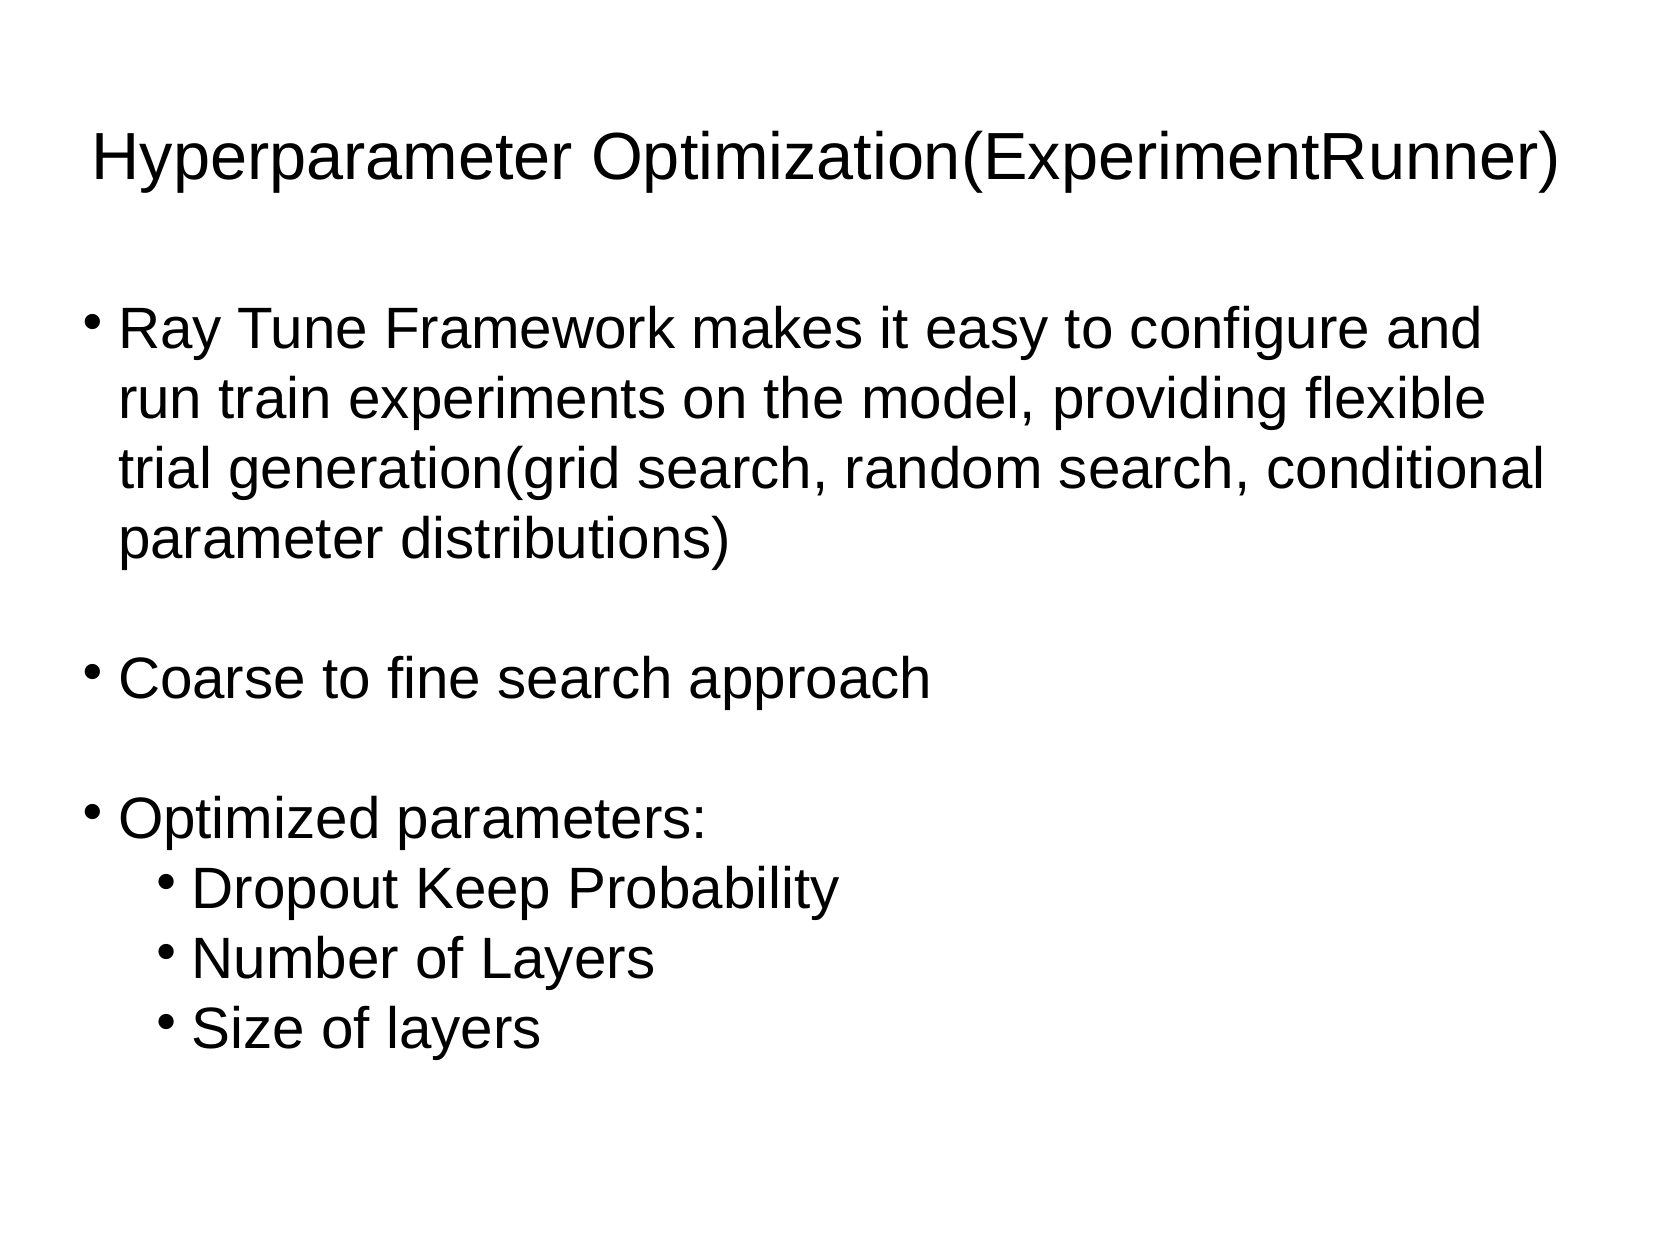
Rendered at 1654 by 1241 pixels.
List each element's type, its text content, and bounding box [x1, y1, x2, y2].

text_box Hyperparameter Optimization(ExperimentRunner) [82, 49, 1571, 257]
text_box Ray Tune Framework makes it easy to configure and run train experiments on the model, providing flexible trial generation(grid search, random search, conditional parameter distributions) Coarse to fine search approach Optimized parameters: Dropout Keep Probability Number of Layers Size of layers [82, 290, 1571, 1010]
